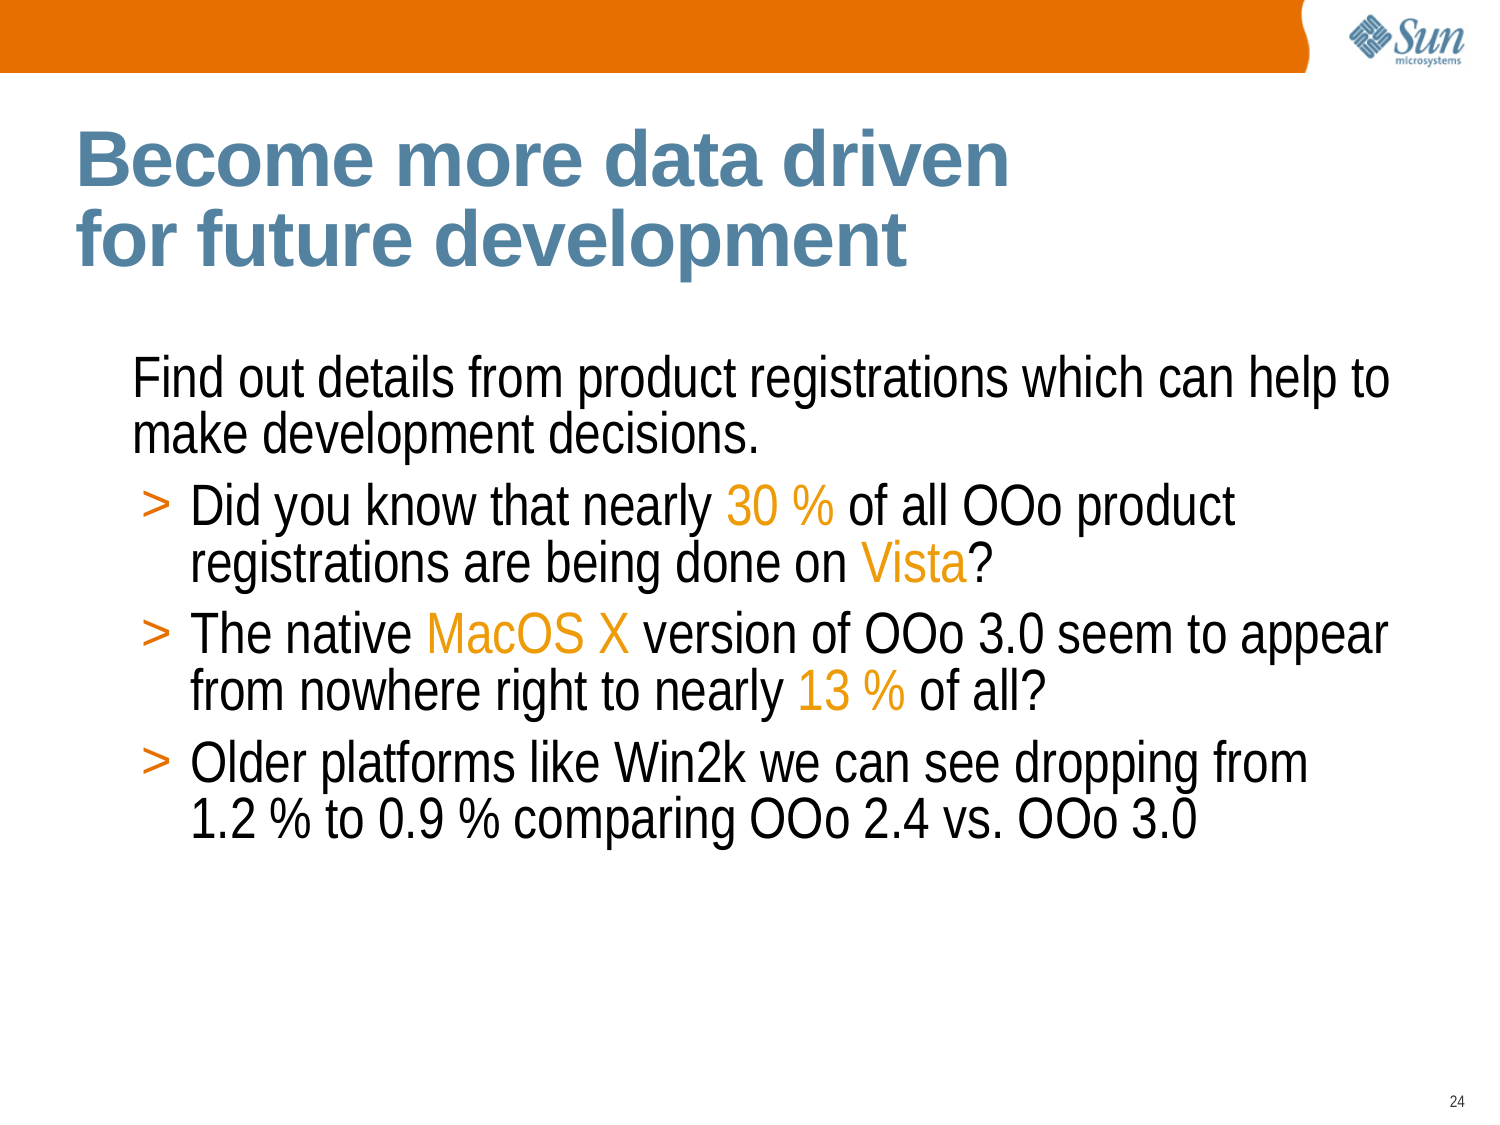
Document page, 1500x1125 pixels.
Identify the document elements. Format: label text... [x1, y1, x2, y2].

title Become more data driven for future development [75, 123, 1437, 292]
picture [0, 0, 1500, 73]
list Find out details from product registrations which can help to make development decisions. Did you know that nearly 30 % of all OOo product registrations are being done on Vista? The native MacOS X version of OOo 3.0 seem to appear from nowhere right to nearly 13 % of all? Older platforms like Win2k we can see dropping from 1.2 % to 0.9 % comparing OOo 2.4 vs. OOo 3.0 [64, 258, 1401, 1062]
